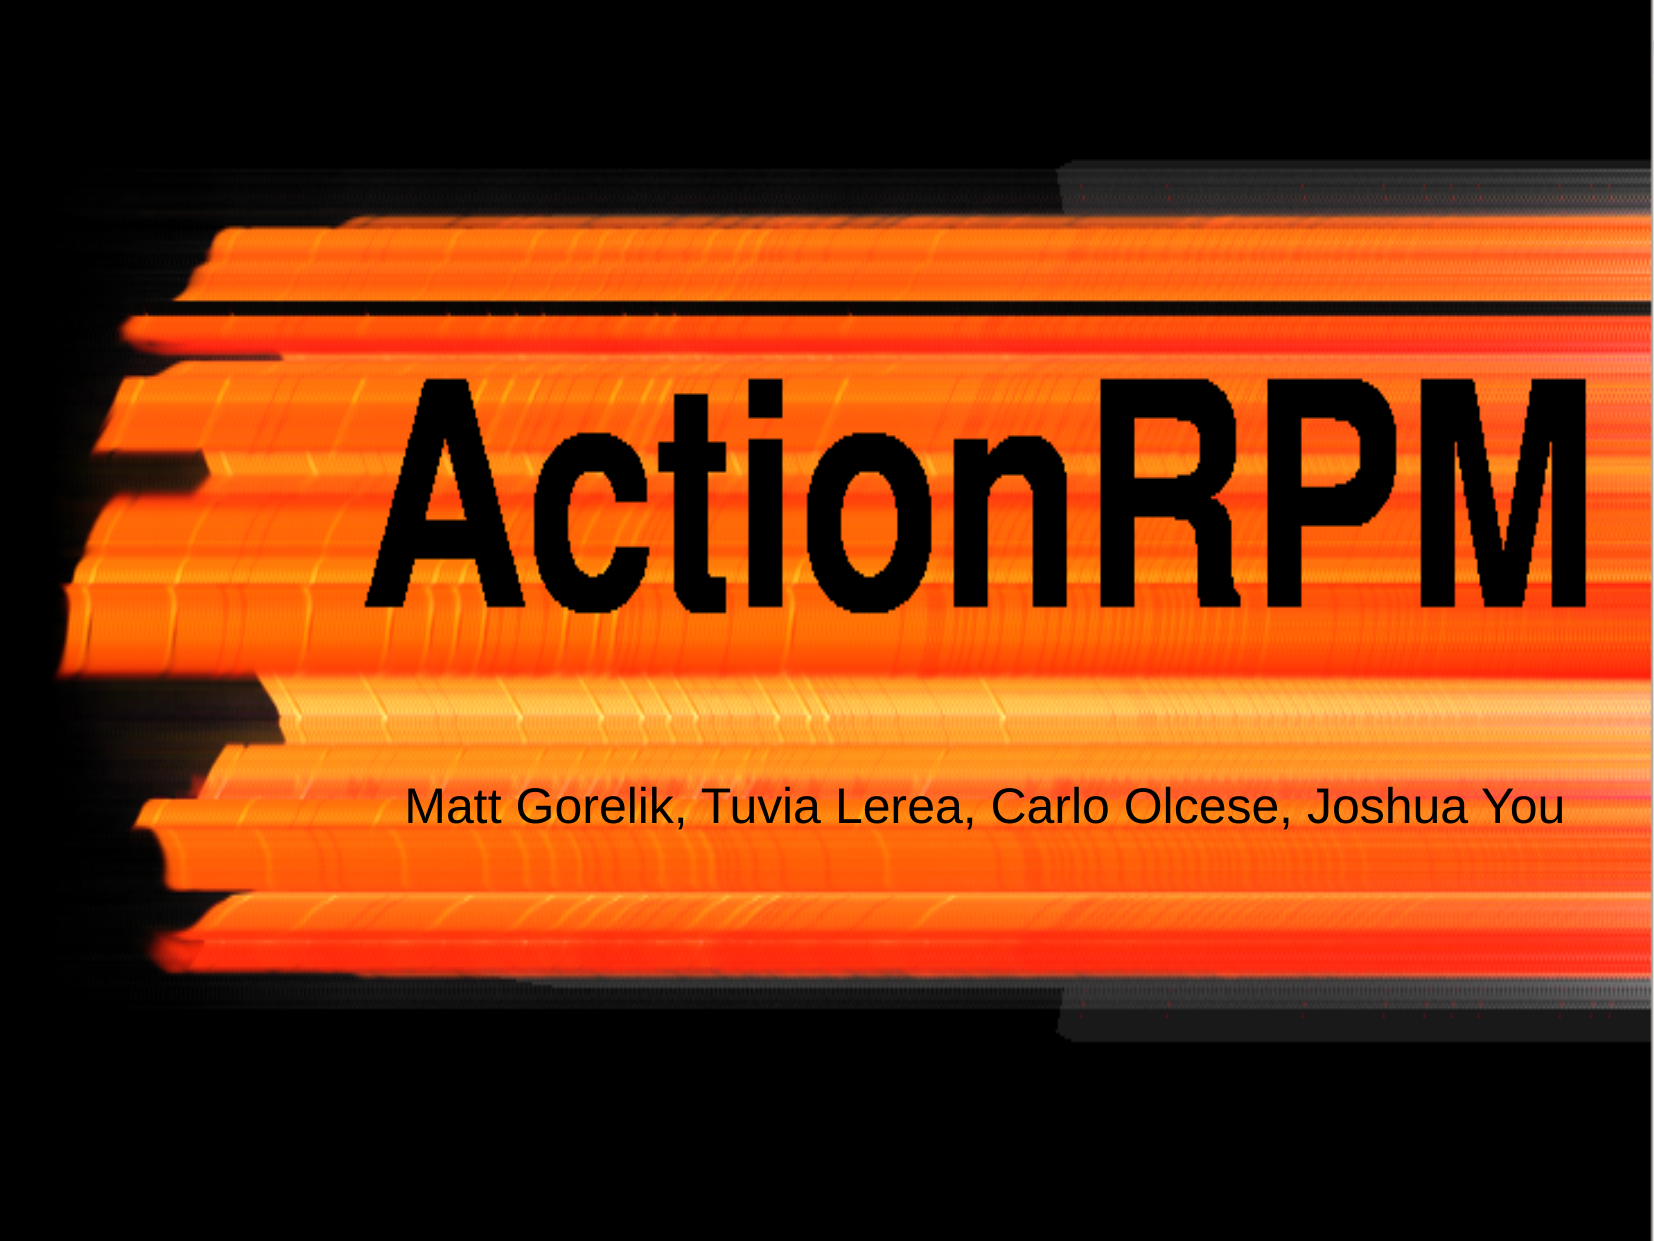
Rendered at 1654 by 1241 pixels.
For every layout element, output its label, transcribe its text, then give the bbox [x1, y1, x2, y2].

picture [0, 0, 1654, 1241]
text_box Matt Gorelik, Tuvia Lerea, Carlo Olcese, Joshua You [389, 770, 1626, 842]
